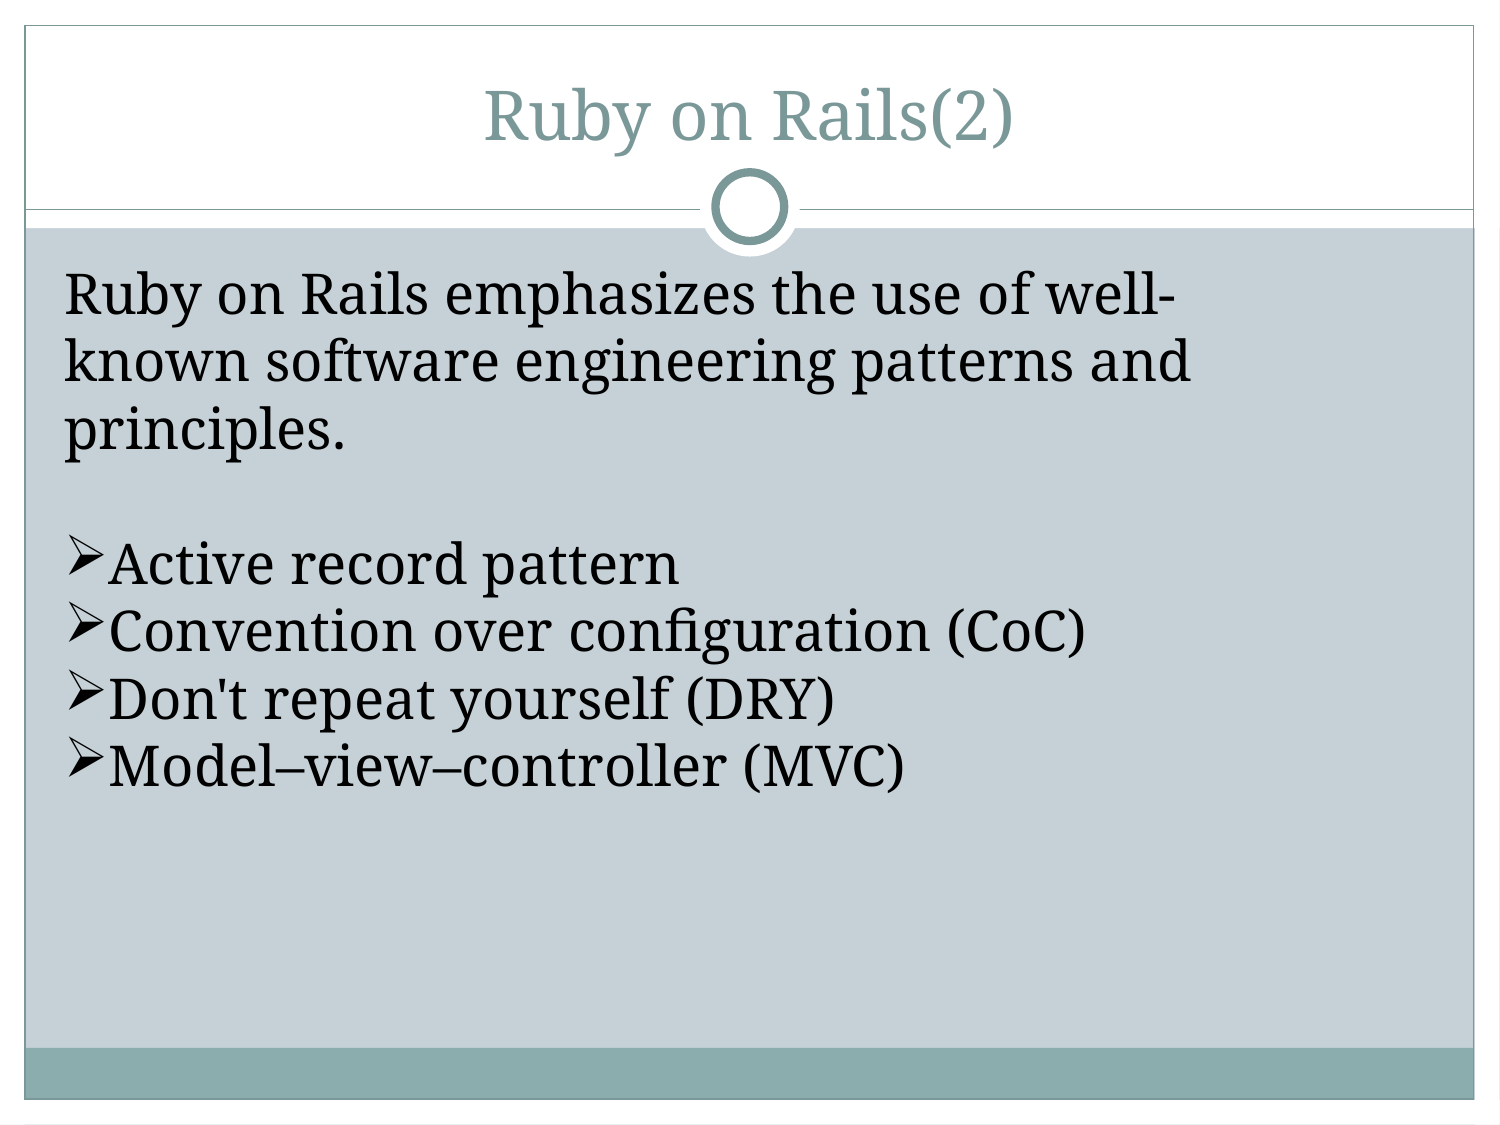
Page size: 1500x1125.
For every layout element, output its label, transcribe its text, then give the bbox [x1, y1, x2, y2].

text_box Ruby on Rails emphasizes the use of well-known software engineering patterns and principles. Active record pattern Convention over configuration (CoC) Don't repeat yourself (DRY) Model–view–controller (MVC) [49, 250, 1445, 1001]
text_box Ruby on Rails(2) [49, 37, 1450, 162]
